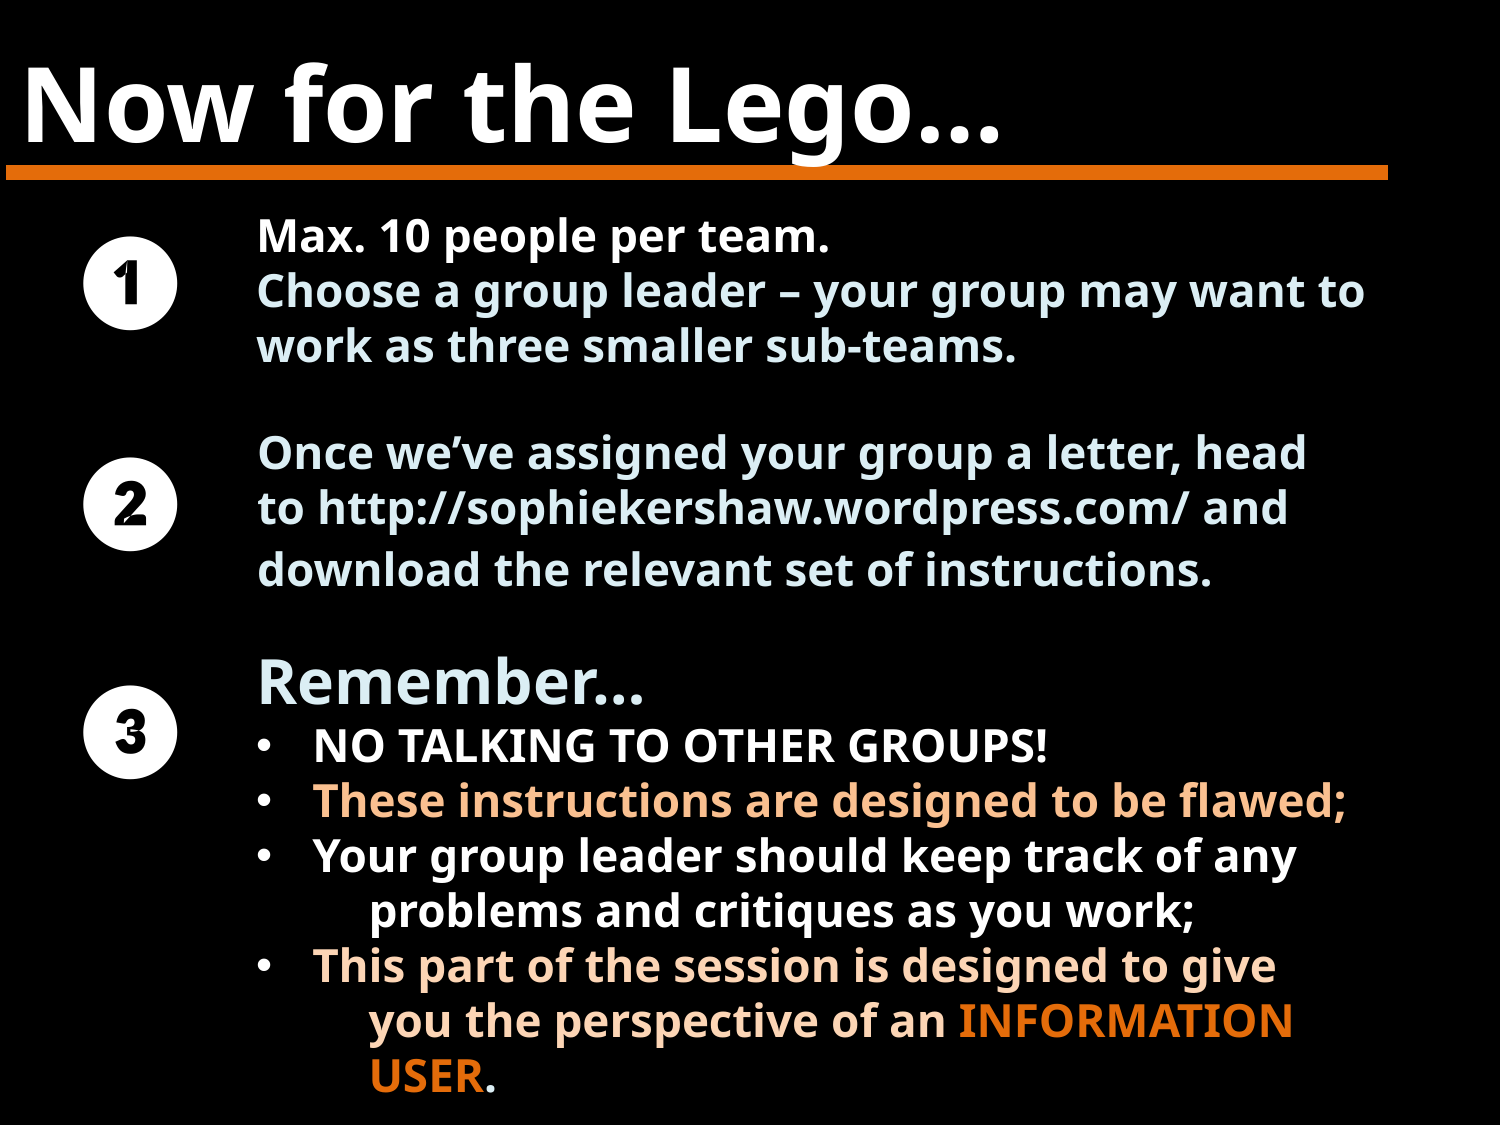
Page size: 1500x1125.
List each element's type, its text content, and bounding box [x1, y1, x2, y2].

text_box Max. 10 people per team. Choose a group leader – your group may want to work as three smaller sub-teams. [241, 199, 1459, 382]
text_box ❷ [53, 431, 184, 561]
text_box Once we’ve assigned your group a letter, head to http://sophiekershaw.wordpress.com/ and download the relevant set of instructions. [242, 416, 1377, 598]
text_box Remember… NO TALKING TO OTHER GROUPS! These instructions are designed to be flawed; Your group leader should keep track of any problems and critiques as you work; This part of the session is designed to give you the perspective of an INFORMATION USER. [241, 634, 1387, 1059]
text_box ❶ [53, 211, 207, 341]
text_box Now for the Lego… [4, 31, 1424, 173]
text_box ❸ [53, 660, 195, 835]
